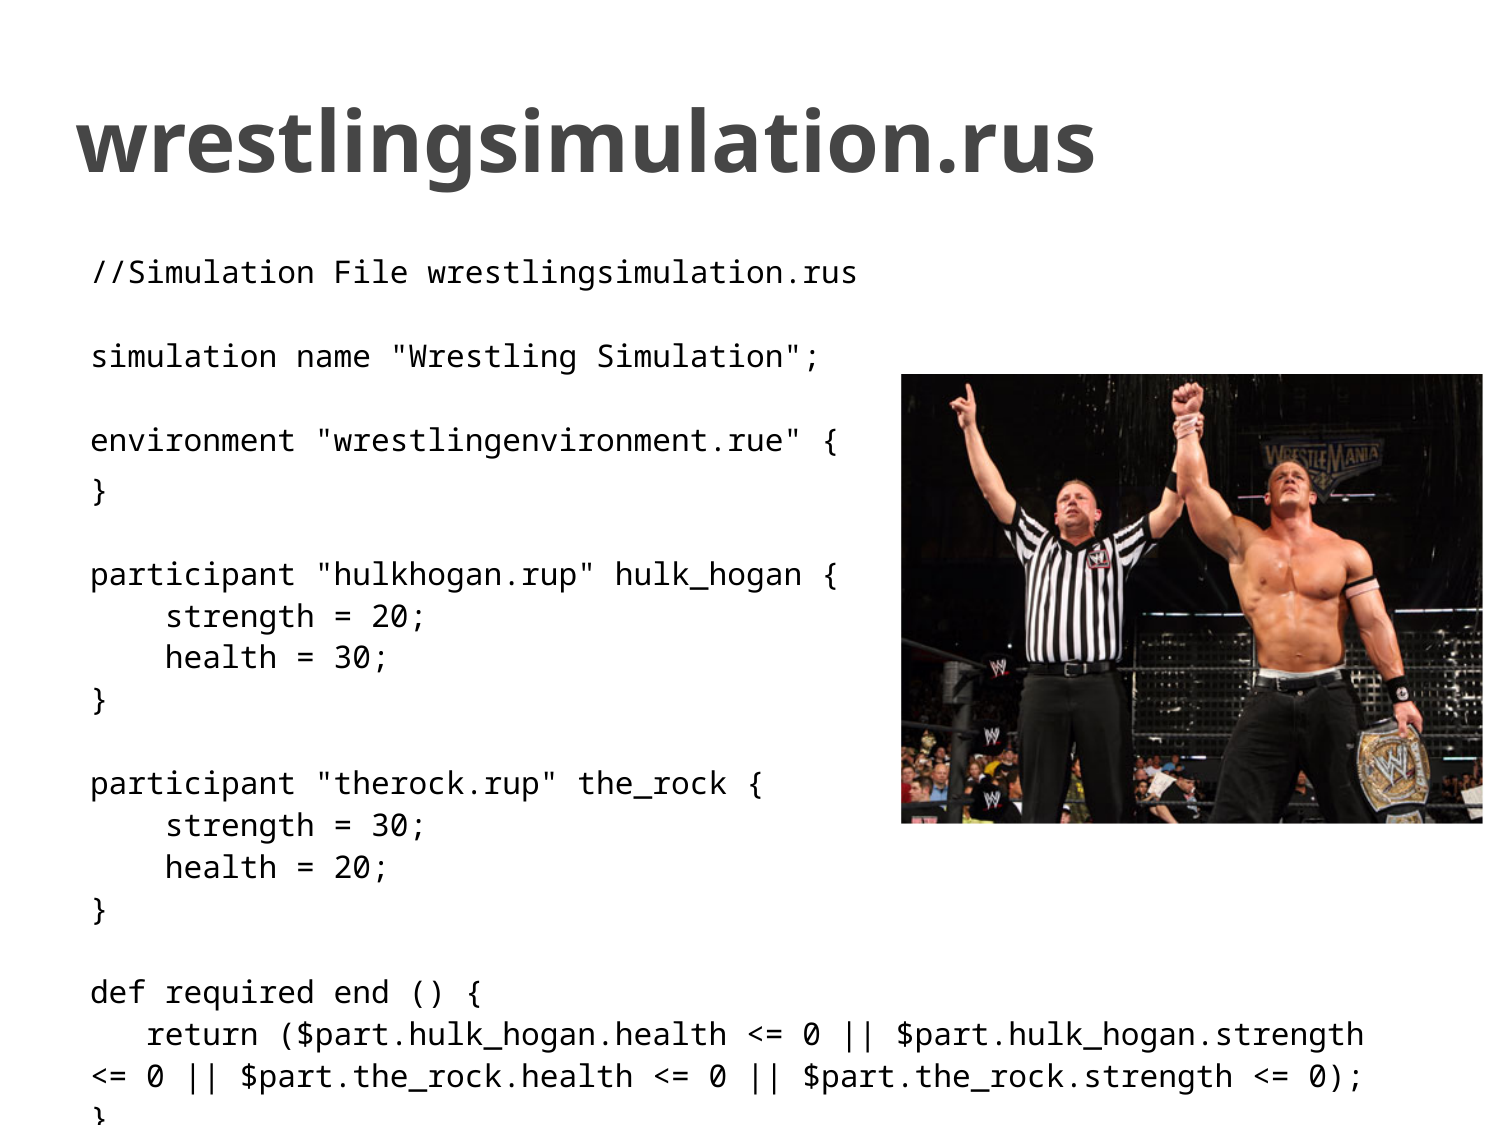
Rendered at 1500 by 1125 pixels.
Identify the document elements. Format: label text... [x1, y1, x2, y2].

picture [900, 374, 1484, 826]
title wrestlingsimulation.rus [75, 52, 1425, 226]
text_box //Simulation File wrestlingsimulation.rus simulation name "Wrestling Simulation"; environment "wrestlingenvironment.rue" { } participant "hulkhogan.rup" hulk_hogan { strength = 20; health = 30; } participant "therock.rup" the_rock { strength = 30; health = 20; } def required end () { return ($part.hulk_hogan.health <= 0 || $part.hulk_hogan.strength <= 0 || $part.the_rock.health <= 0 || $part.the_rock.strength <= 0); } [75, 242, 1426, 1125]
